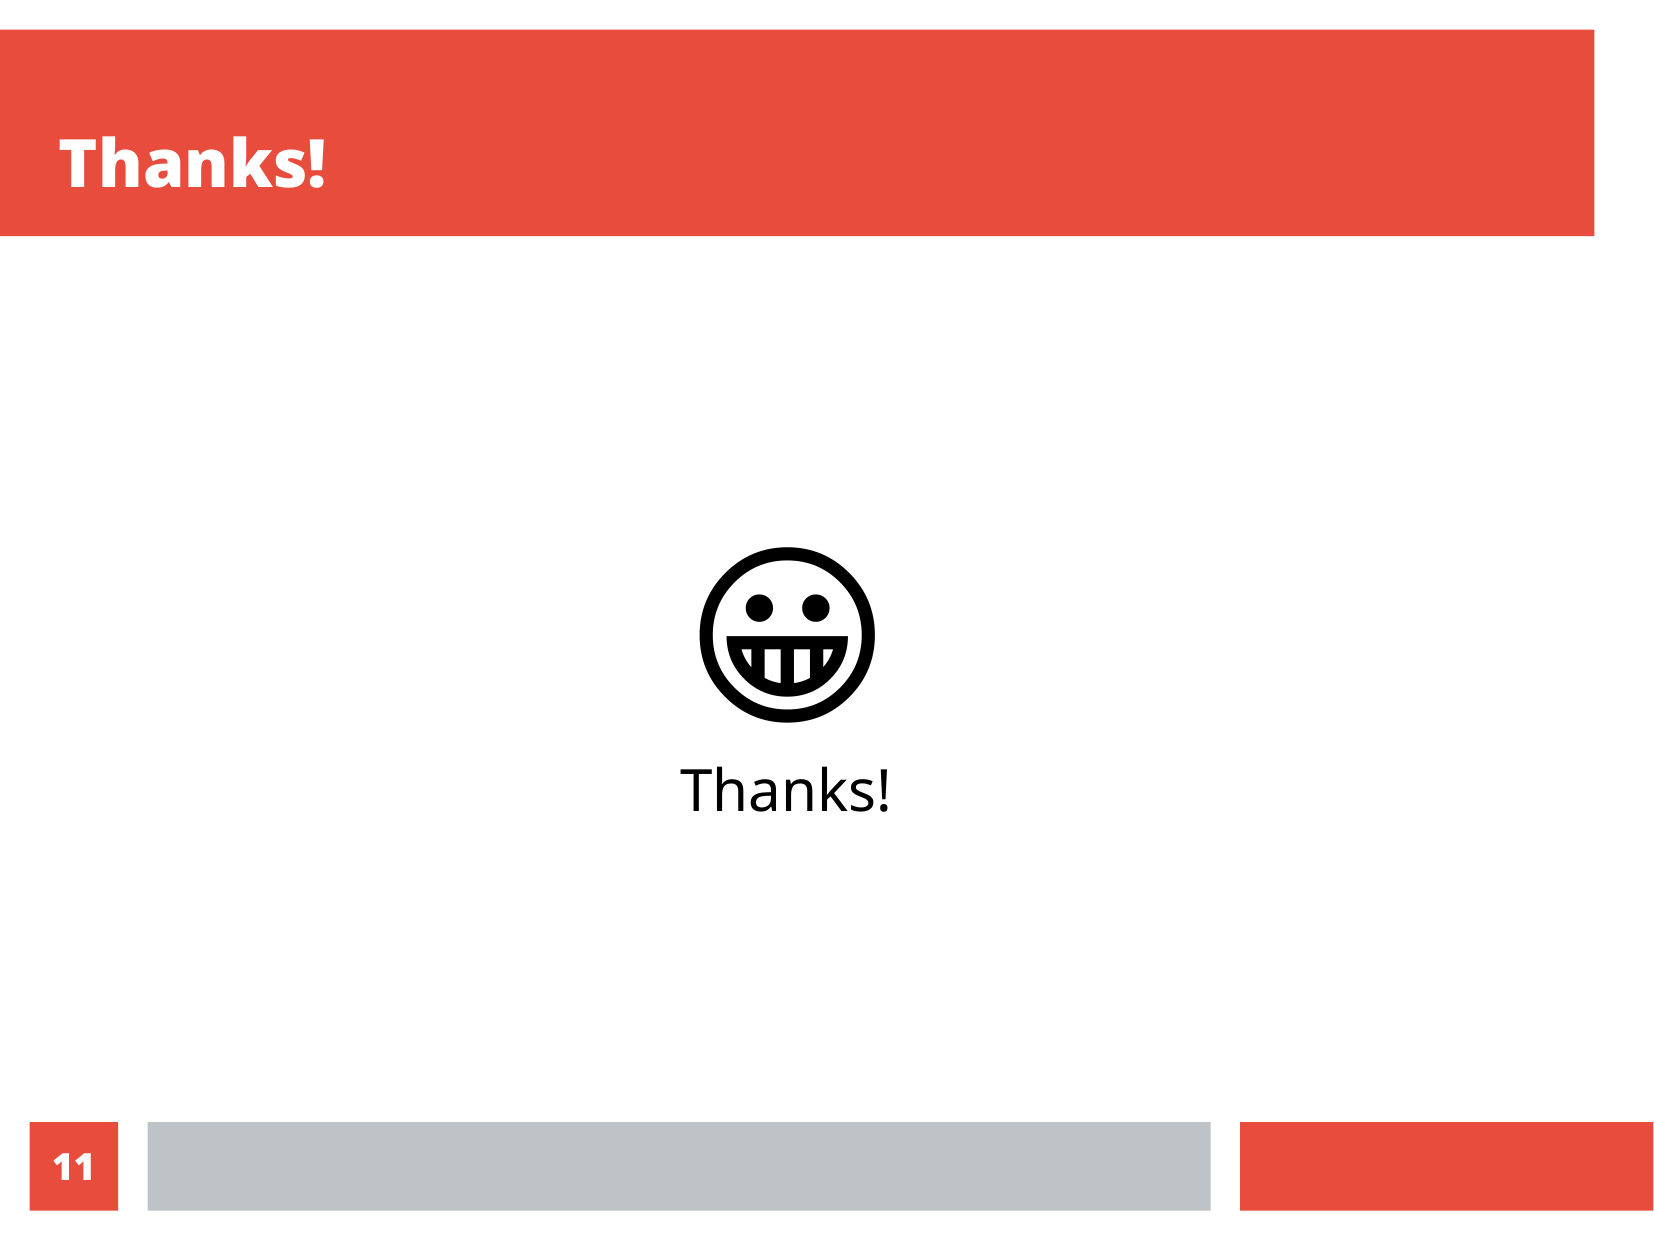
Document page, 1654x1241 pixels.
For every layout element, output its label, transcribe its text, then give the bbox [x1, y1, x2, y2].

title Thanks! [59, 59, 1595, 207]
text_box 😀 [270, 487, 1306, 754]
text_box Thanks! [411, 742, 1162, 831]
